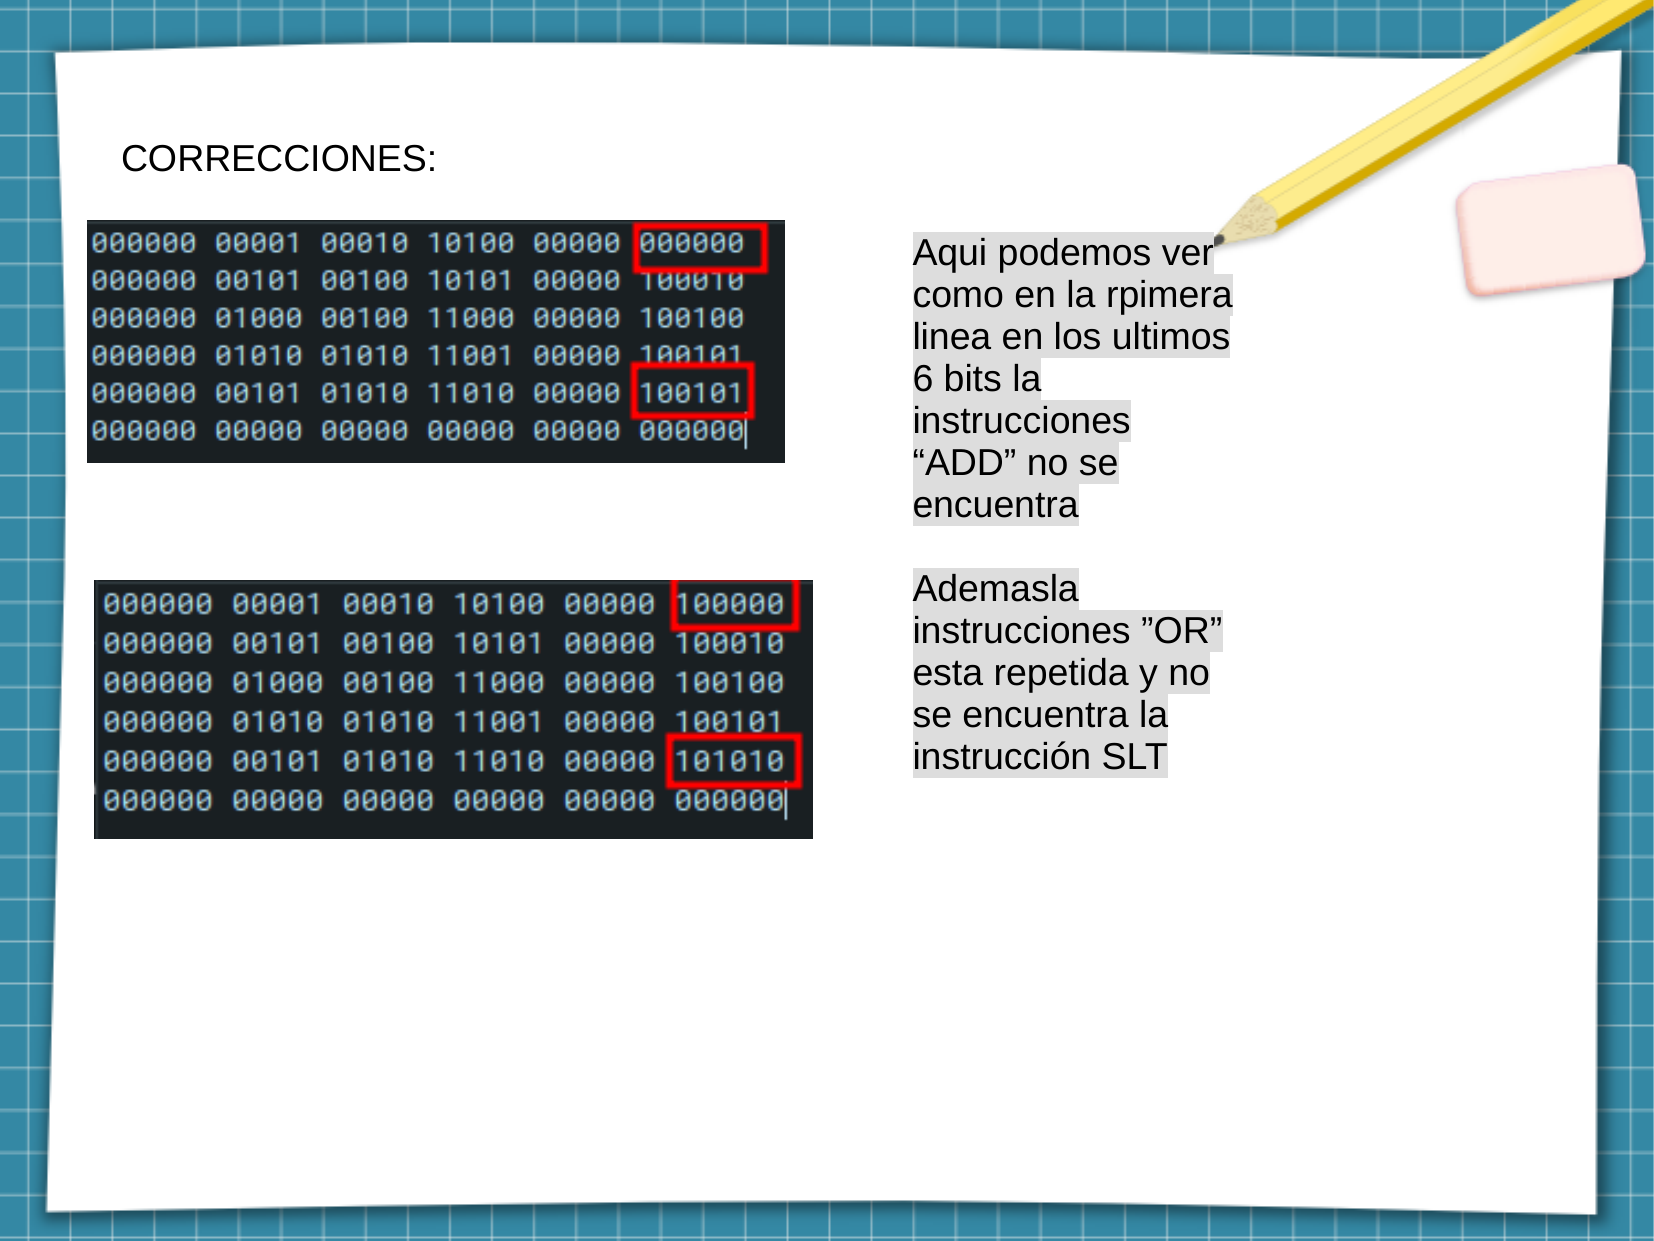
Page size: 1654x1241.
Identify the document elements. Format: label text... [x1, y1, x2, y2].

text_box CORRECCIONES: [106, 129, 461, 220]
picture [0, 0, 1654, 1241]
text_box Aqui podemos ver como en la rpimera linea en los ultimos 6 bits la instrucciones “ADD” no se encuentra Ademasla instrucciones ”OR” esta repetida y no se encuentra la instrucción SLT [897, 224, 1252, 786]
